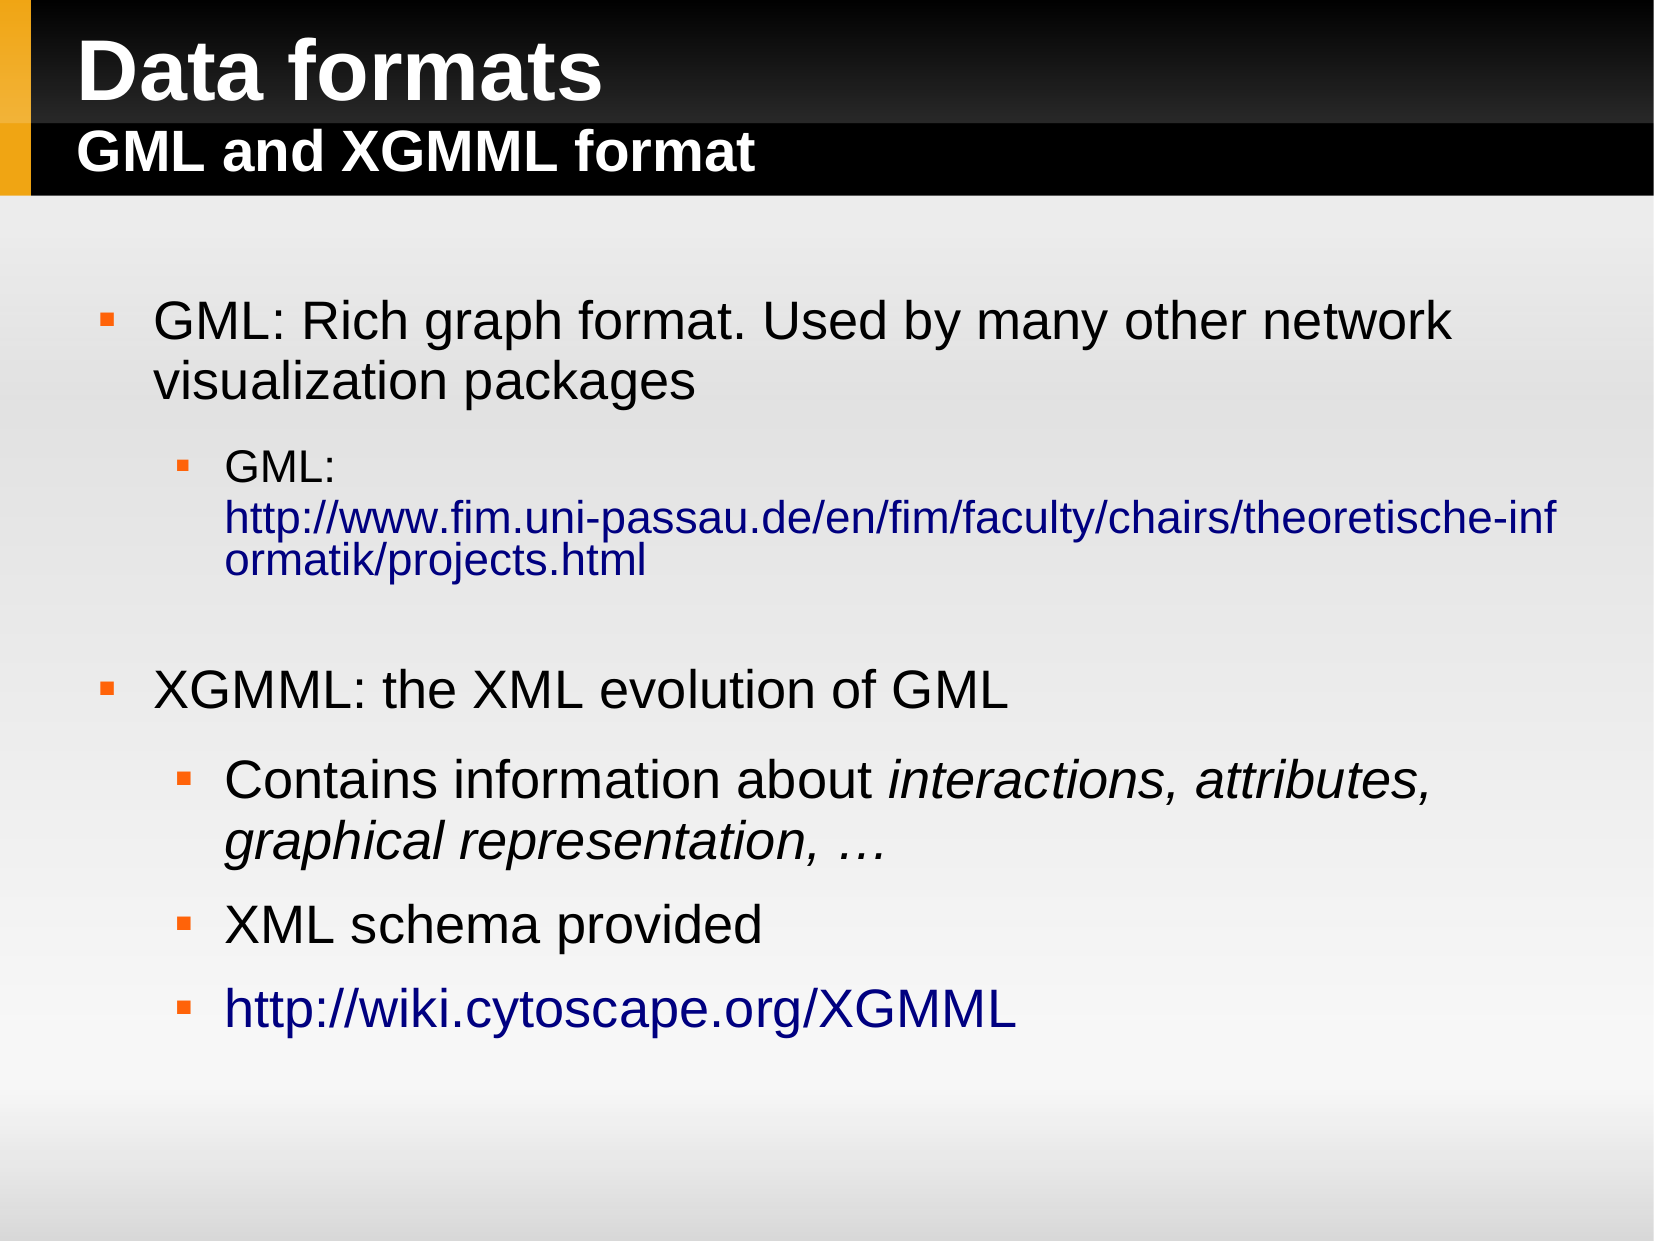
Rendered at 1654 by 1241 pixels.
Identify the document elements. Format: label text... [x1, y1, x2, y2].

title Data formats GML and XGMML format [76, 0, 1565, 208]
list GML: Rich graph format. Used by many other network visualization packages GML: http://www.fim.uni-passau.de/en/fim/faculty/chairs/theoretische-informatik/projects.html XGMML: the XML evolution of GML Contains information about interactions, attributes, graphical representation, … XML schema provided http://wiki.cytoscape.org/XGMML [82, 290, 1571, 1109]
picture [0, 0, 1654, 1241]
